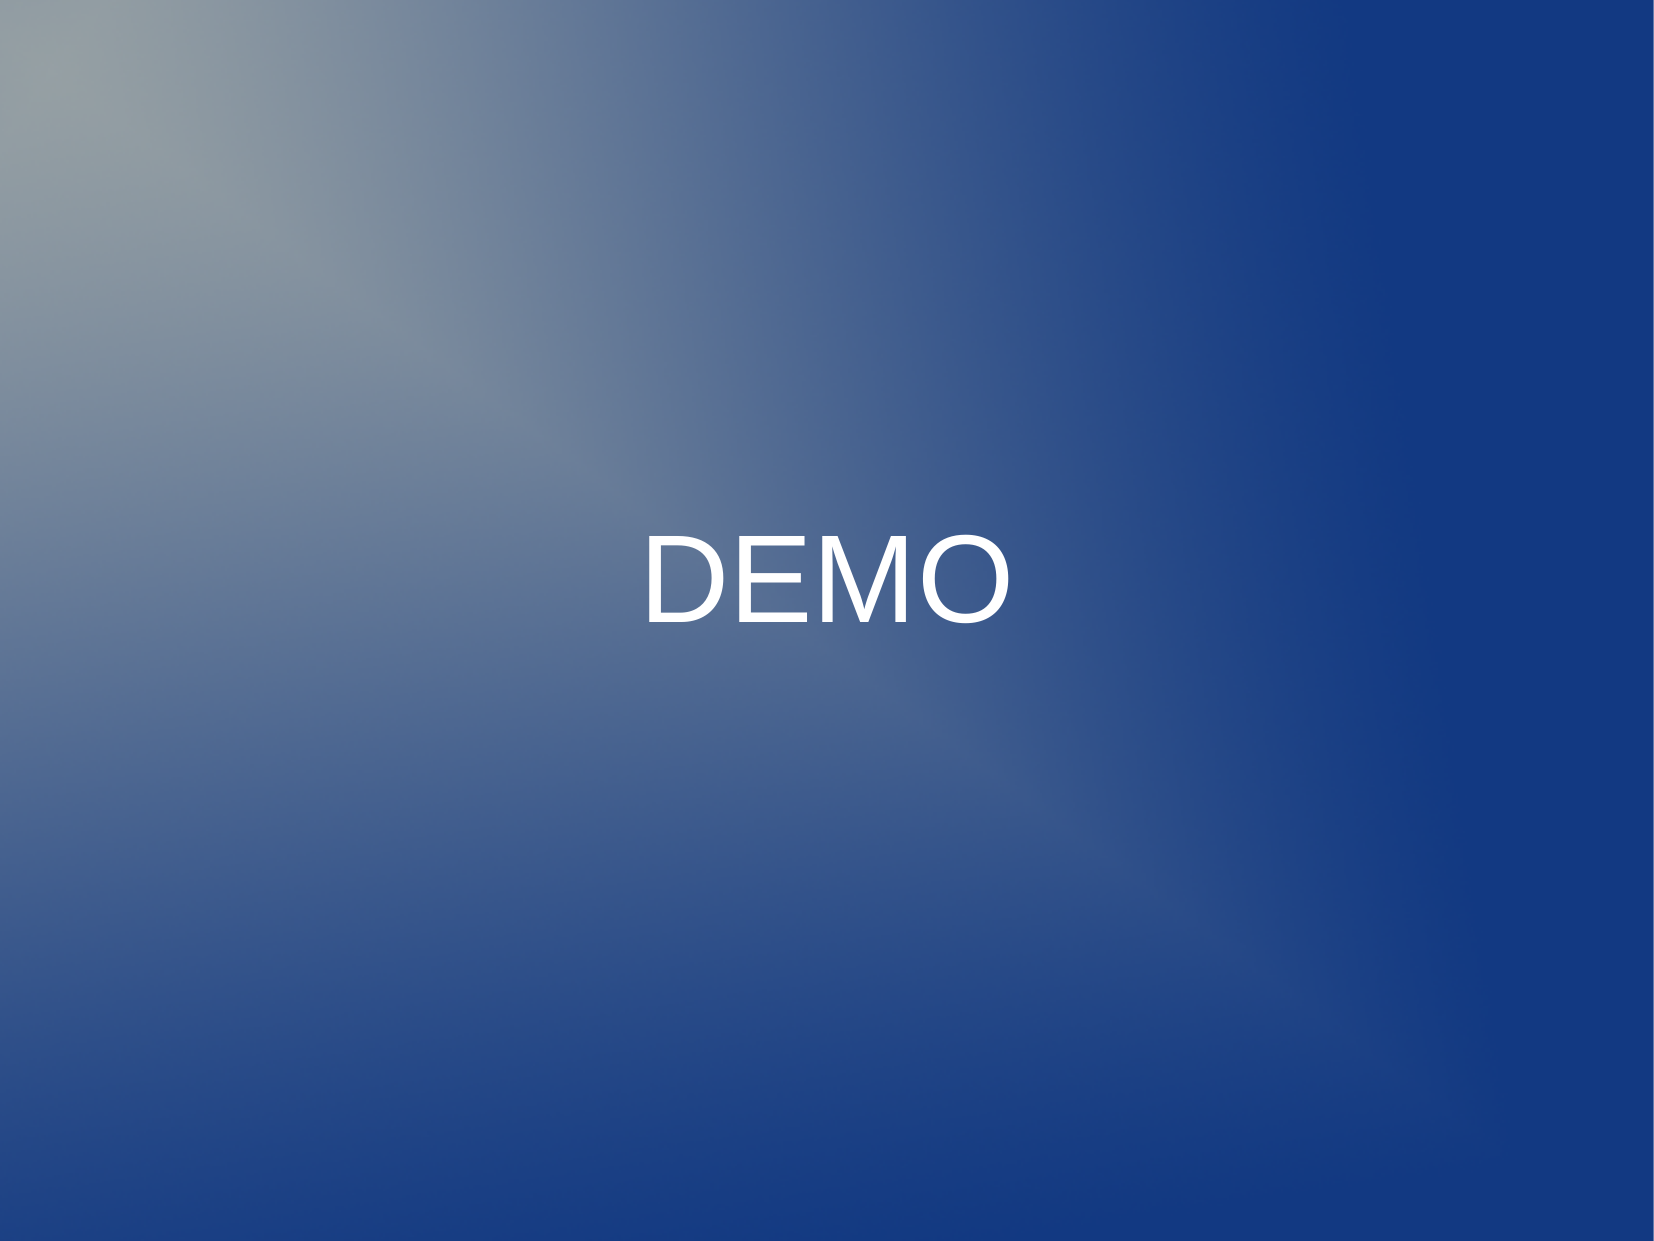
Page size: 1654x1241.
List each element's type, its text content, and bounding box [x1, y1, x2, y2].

subtitle DEMO [82, 49, 1571, 1109]
picture [0, 0, 1654, 1241]
